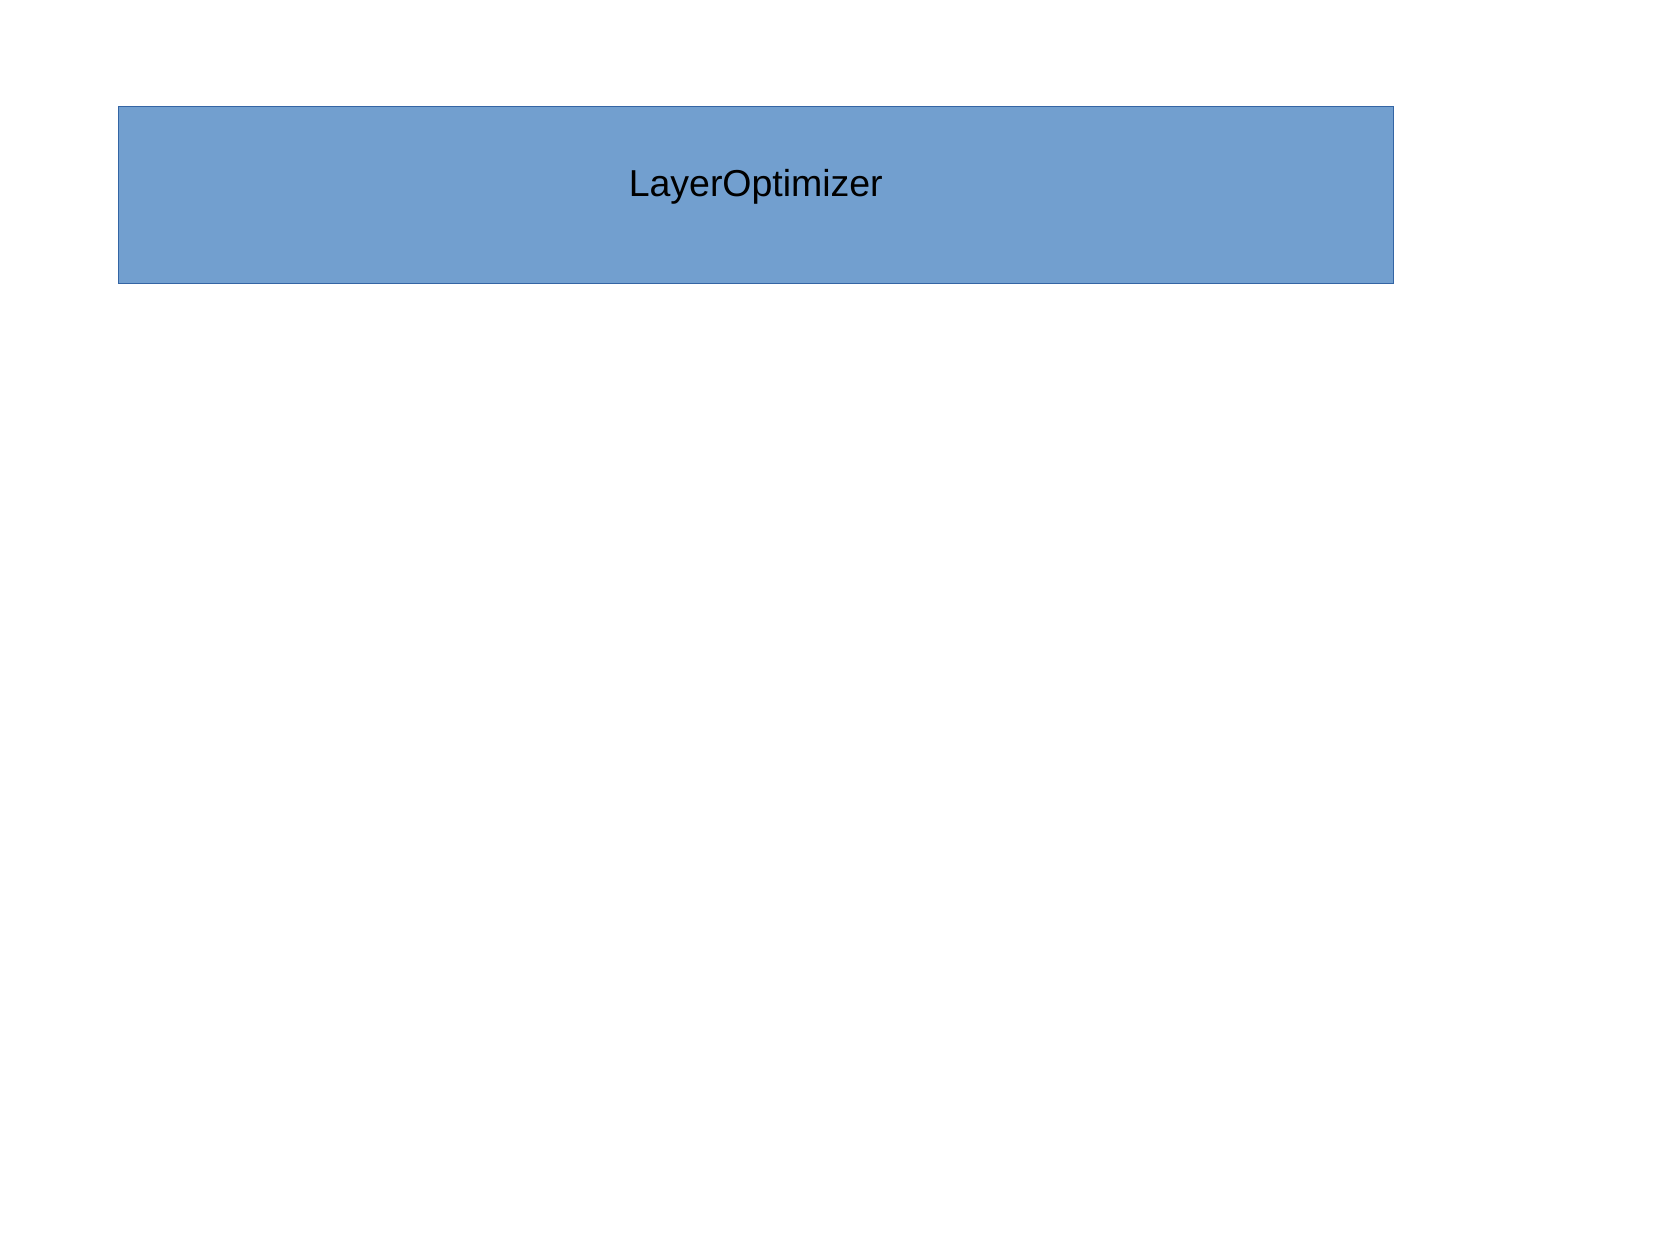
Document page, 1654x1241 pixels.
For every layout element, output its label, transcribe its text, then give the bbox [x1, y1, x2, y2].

text_box LayerOptimizer [118, 106, 1394, 284]
